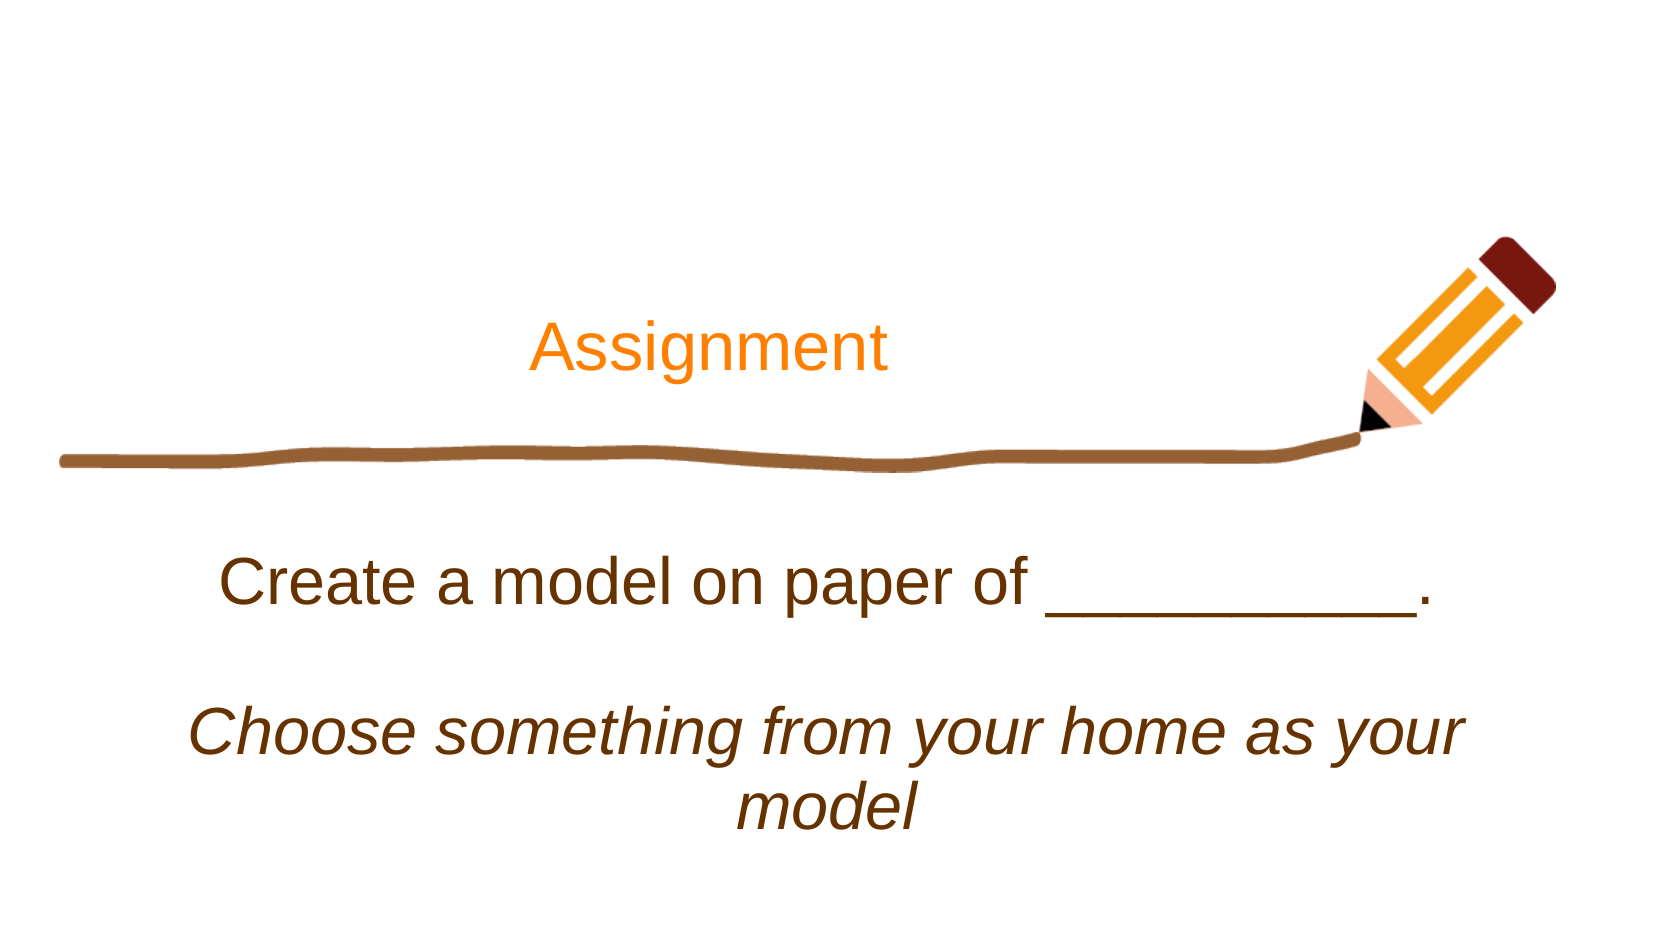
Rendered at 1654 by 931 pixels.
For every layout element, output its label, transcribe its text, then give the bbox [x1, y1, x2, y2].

subtitle Create a model on paper of __________. Choose something from your home as your model [88, 501, 1565, 886]
picture [59, 236, 1556, 473]
title Assignment [88, 265, 1329, 429]
